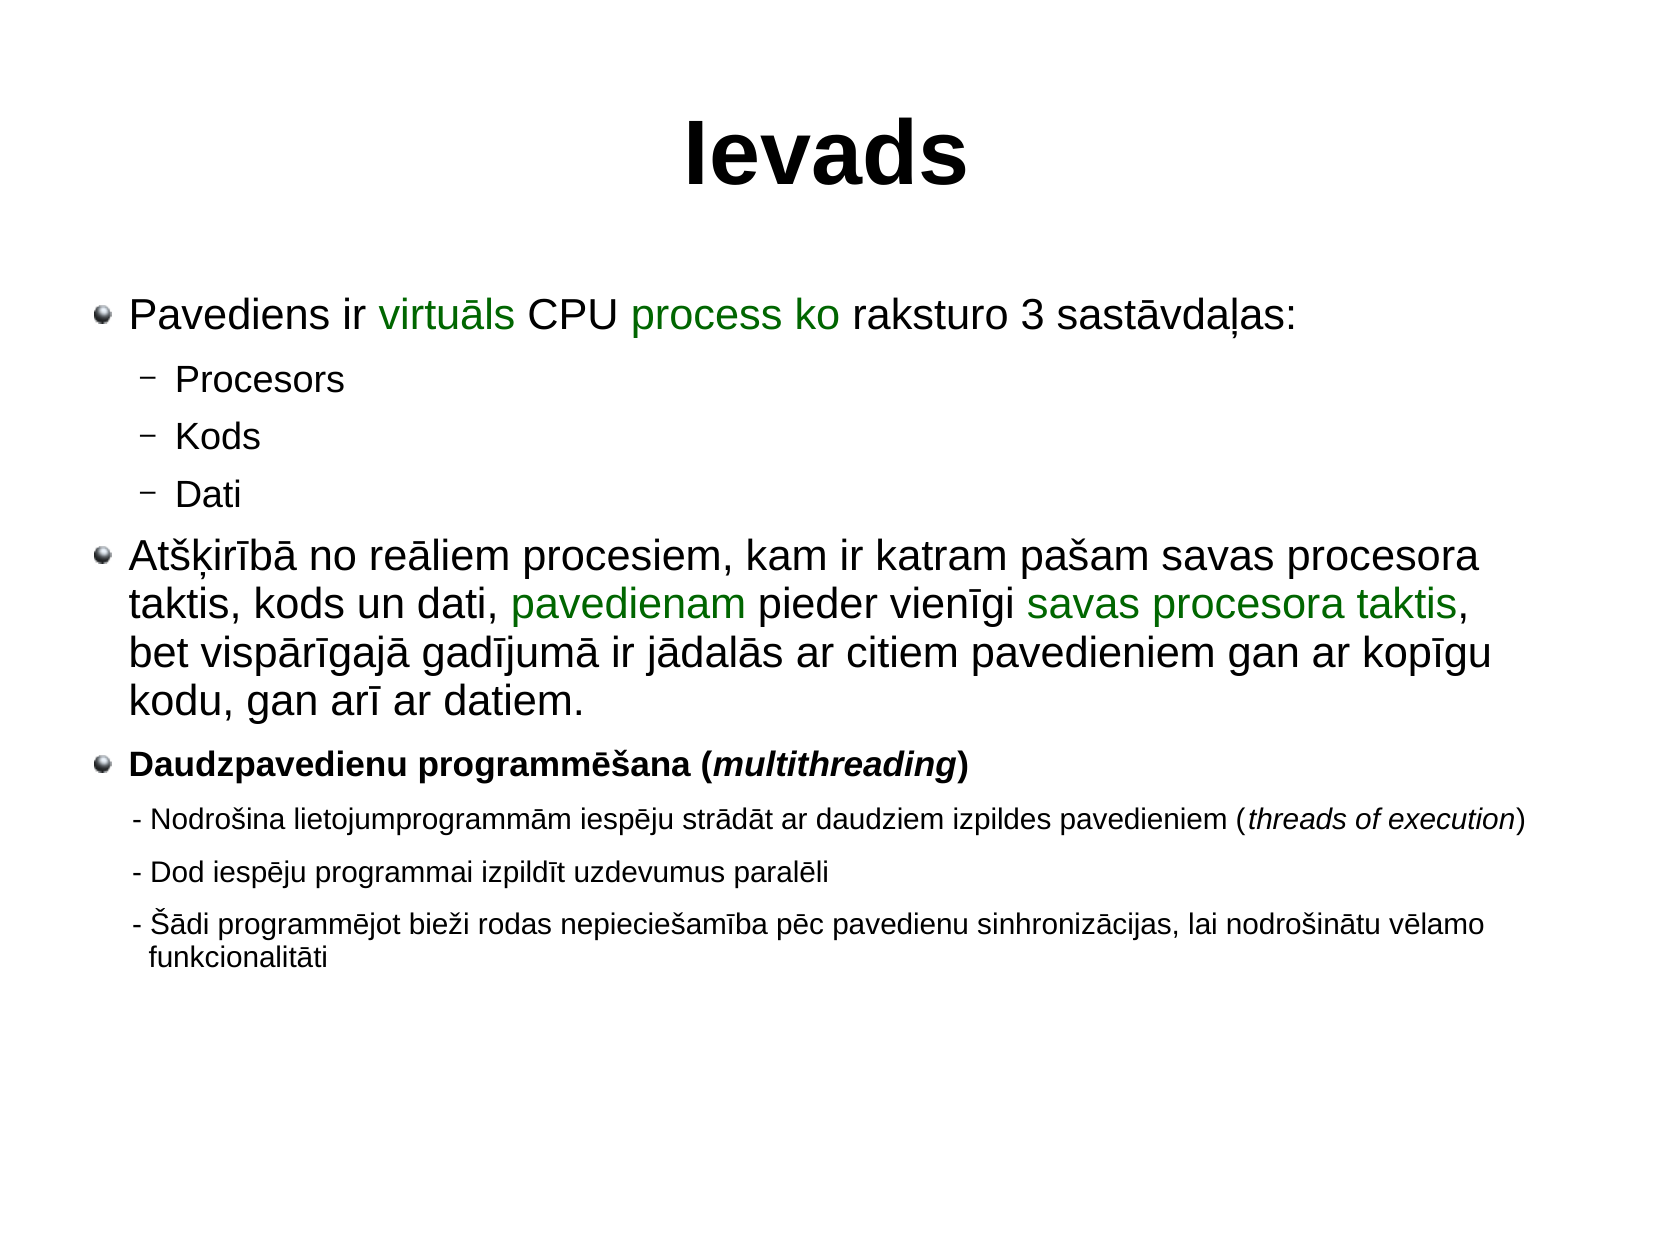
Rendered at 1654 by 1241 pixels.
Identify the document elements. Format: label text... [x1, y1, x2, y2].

list Pavediens ir virtuāls CPU process ko raksturo 3 sastāvdaļas: Procesors Kods Dati Atšķirībā no reāliem procesiem, kam ir katram pašam savas procesora taktis, kods un dati, pavedienam pieder vienīgi savas procesora taktis, bet vispārīgajā gadījumā ir jādalās ar citiem pavedieniem gan ar kopīgu kodu, gan arī ar datiem. Daudzpavedienu programmēšana (multithreading) - Nodrošina lietojumprogrammām iespēju strādāt ar daudziem izpildes pavedieniem (threads of execution) - Dod iespēju programmai izpildīt uzdevumus paralēli - Šādi programmējot bieži rodas nepieciešamība pēc pavedienu sinhronizācijas, lai nodrošinātu vēlamo funkcionalitāti [82, 290, 1538, 1010]
title Ievads [82, 49, 1571, 257]
